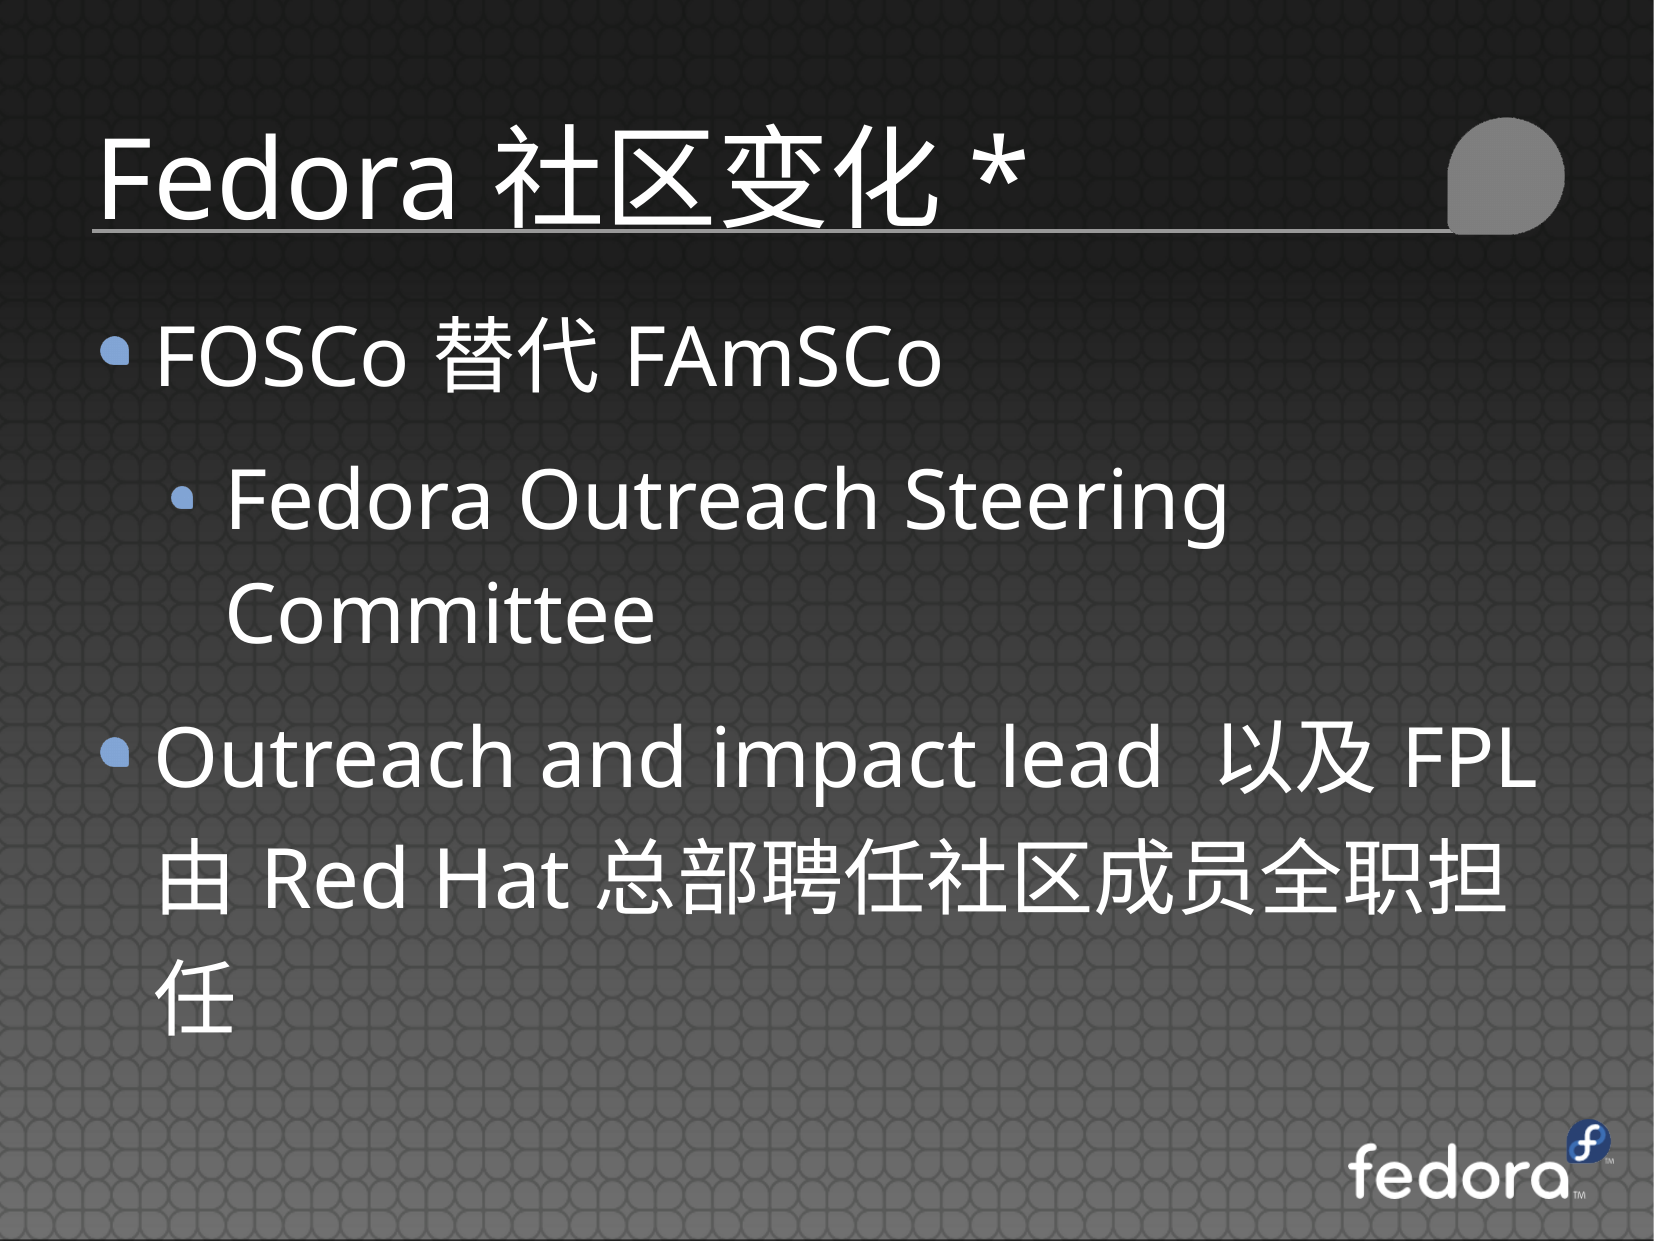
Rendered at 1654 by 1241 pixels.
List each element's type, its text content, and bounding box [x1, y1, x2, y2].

picture [0, 0, 1654, 1241]
list FOSCo替代FAmSCo Fedora Outreach Steering Committee Outreach and impact lead 以及FPL由Red Hat总部聘任社区成员全职担任 [82, 290, 1571, 1156]
title Fedora社区变化* [94, 100, 1426, 251]
